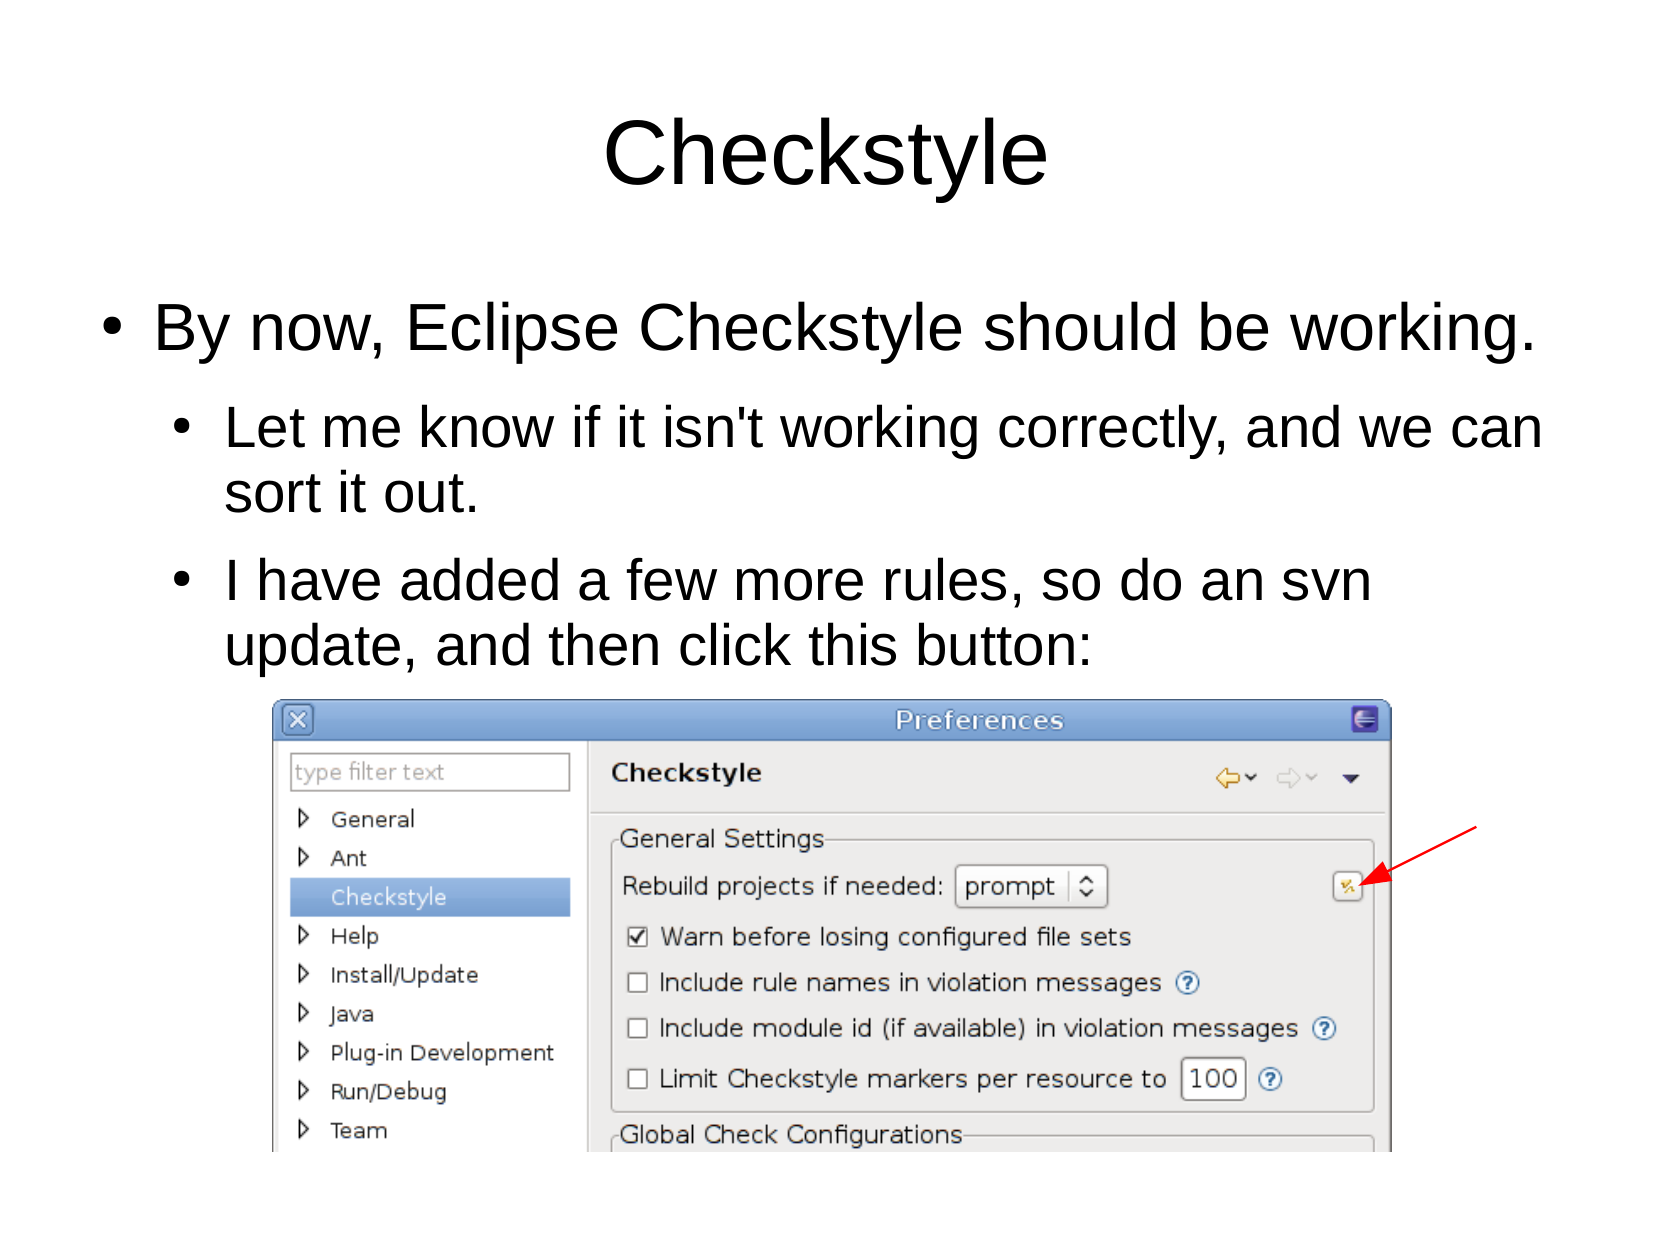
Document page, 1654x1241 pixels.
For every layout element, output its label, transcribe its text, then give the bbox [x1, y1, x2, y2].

picture [272, 699, 1392, 1152]
title Checkstyle [82, 56, 1571, 250]
list By now, Eclipse Checkstyle should be working. Let me know if it isn't working correctly, and we can sort it out. I have added a few more rules, so do an svn update, and then click this button: [82, 290, 1571, 1109]
